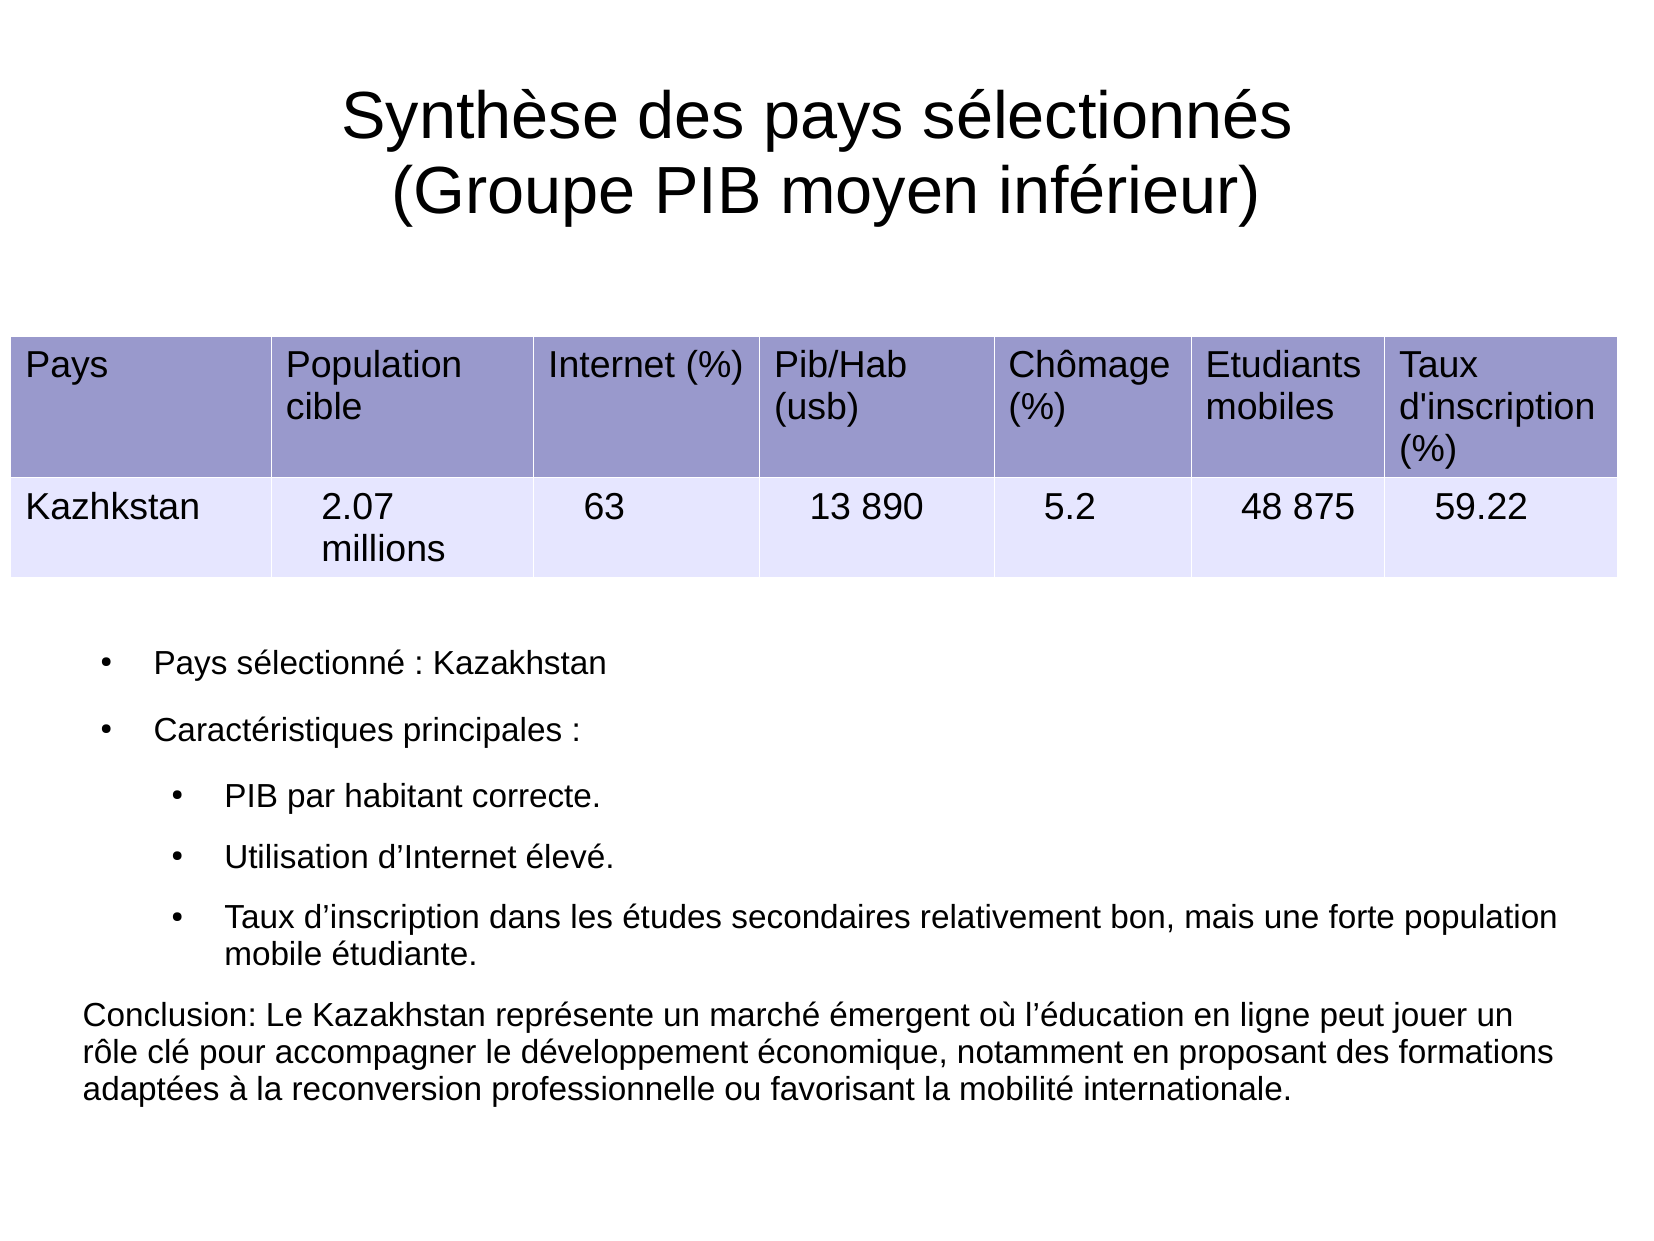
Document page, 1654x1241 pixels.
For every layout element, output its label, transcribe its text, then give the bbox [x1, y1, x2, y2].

table_header Population cible [272, 337, 533, 477]
table_header Internet (%) [534, 337, 759, 477]
table_cell 48 875 [1192, 478, 1384, 577]
table_cell 2.07 millions [272, 478, 533, 577]
list Pays sélectionné : Kazakhstan Caractéristiques principales : PIB par habitant correcte. Utilisation d’Internet élevé. Taux d’inscription dans les études secondaires relativement bon, mais une forte population mobile étudiante. Conclusion: Le Kazakhstan représente un marché émergent où l’éducation en ligne peut jouer un rôle clé pour accompagner le développement économique, notamment en proposant des formations adaptées à la reconversion professionnelle ou favorisant la mobilité internationale. [82, 644, 1571, 1110]
table_header Chômage (%) [995, 337, 1191, 477]
table_cell 13 890 [760, 478, 994, 577]
table_header Taux d'inscription (%) [1385, 337, 1617, 477]
table_header Pib/Hab (usb) [760, 337, 994, 477]
table_header Etudiants mobiles [1192, 337, 1384, 477]
table_cell 5.2 [995, 478, 1191, 577]
table_cell 63 [534, 478, 759, 577]
title Synthèse des pays sélectionnés (Groupe PIB moyen inférieur) [82, 49, 1571, 257]
table_cell 59.22 [1385, 478, 1617, 577]
table_header Pays [11, 337, 271, 477]
table_cell Kazhkstan [11, 478, 271, 577]
